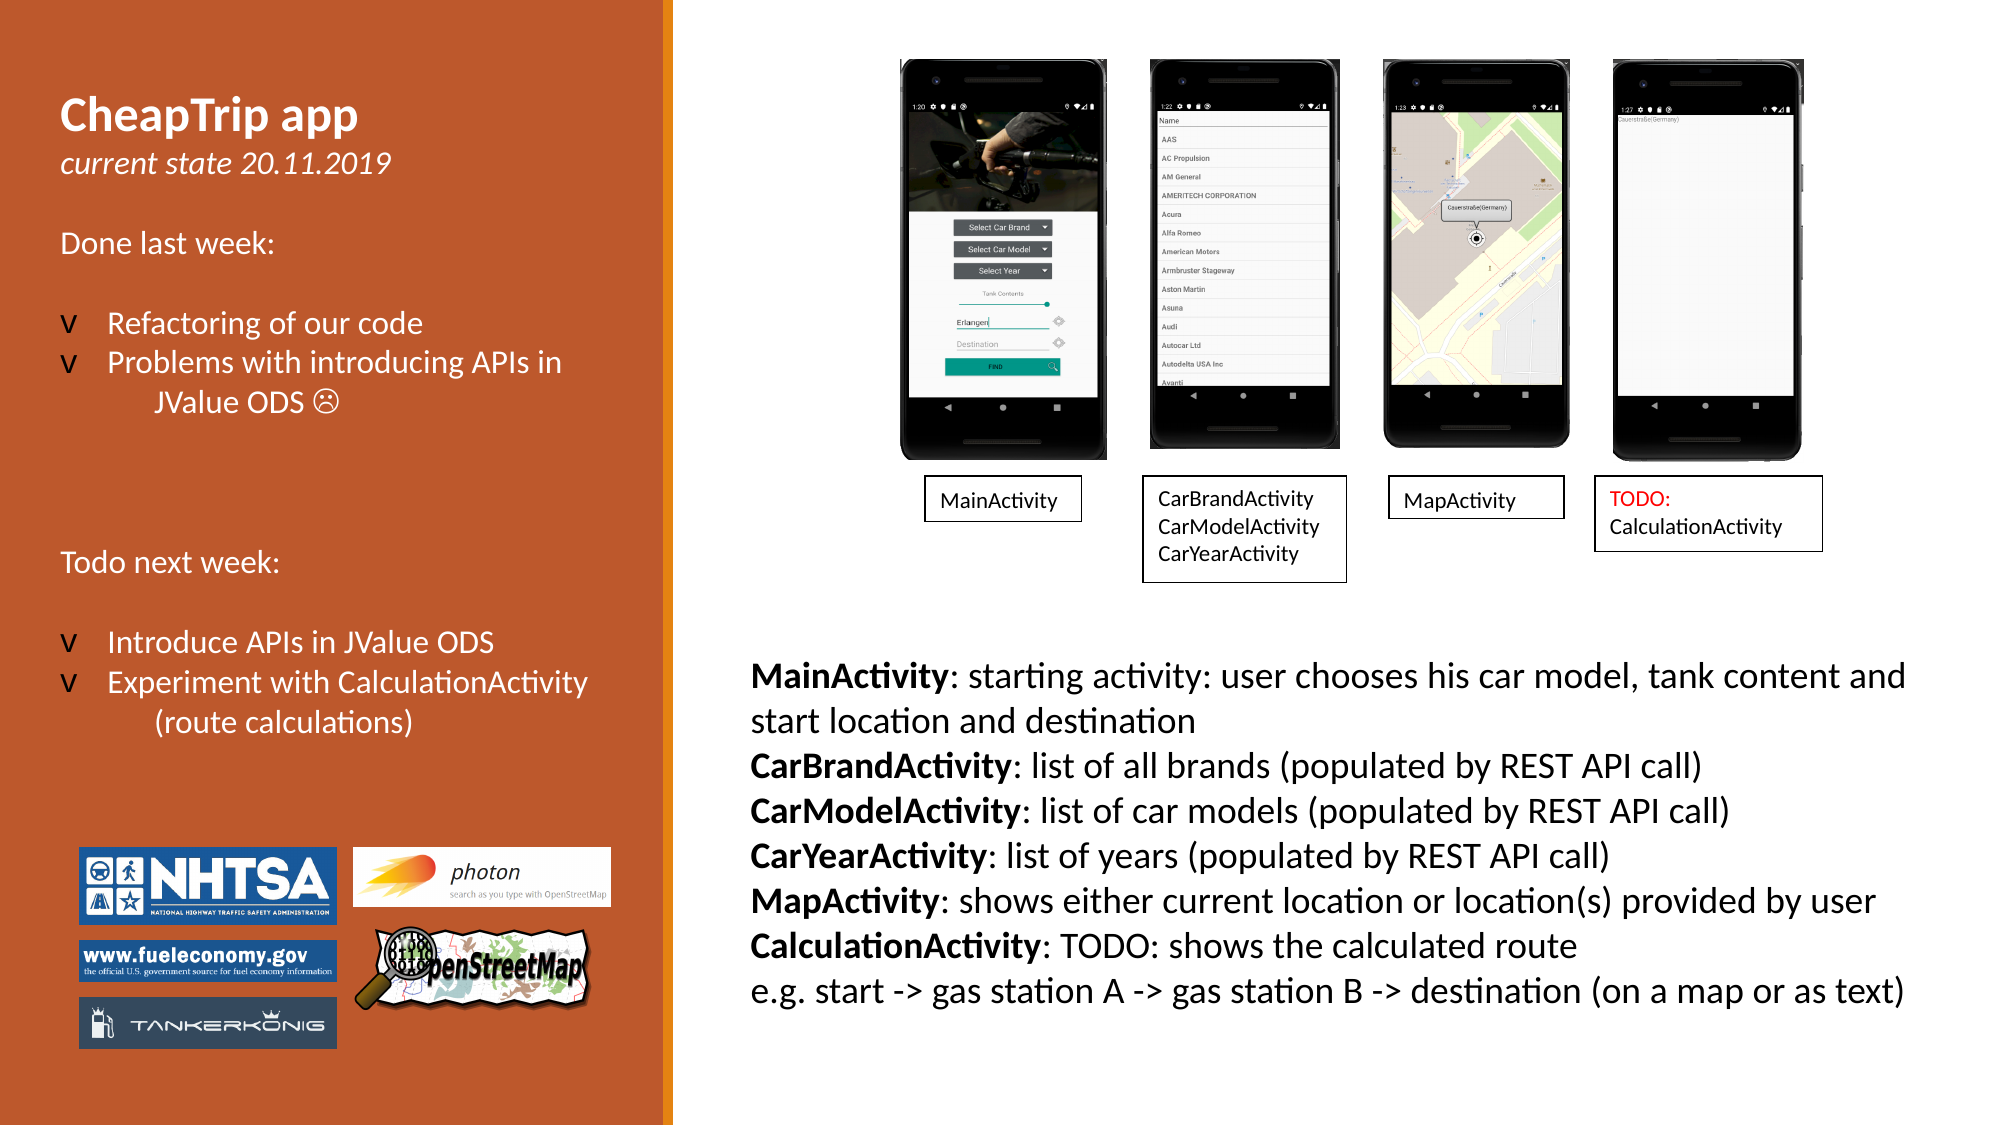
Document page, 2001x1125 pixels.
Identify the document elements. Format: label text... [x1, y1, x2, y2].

text_box MapActivity [1388, 476, 1565, 519]
text_box MainActivity: starting activity: user chooses his car model, tank content and start location and destination CarBrandActivity: list of all brands (populated by REST API call) CarModelActivity: list of car models (populated by REST API call) CarYearActivity: list of years (populated by REST API call) MapActivity: shows either current location or location(s) provided by user CalculationActivity: TODO: shows the calculated route e.g. start -> gas station A -> gas station B -> destination (on a map or as text) [735, 643, 1958, 1068]
picture [79, 997, 337, 1049]
picture [353, 847, 611, 907]
picture [1383, 59, 1570, 448]
picture [1150, 59, 1340, 449]
text_box MainActivity [925, 476, 1082, 522]
picture [900, 59, 1107, 460]
picture [353, 924, 611, 1011]
text_box CarBrandActivity CarModelActivity CarYearActivity [1143, 476, 1347, 583]
text_box TODO: CalculationActivity [1594, 476, 1823, 552]
text_box [851, 32, 1885, 577]
picture [79, 847, 337, 925]
picture [1613, 59, 1804, 463]
text_box CheapTrip app current state 20.11.2019 Done last week: Refactoring of our code Problems with introducing APIs in JValue ODS  Todo next week: Introduce APIs in JValue ODS Experiment with CalculationActivity (route calculations) [45, 73, 618, 756]
picture [79, 940, 337, 982]
